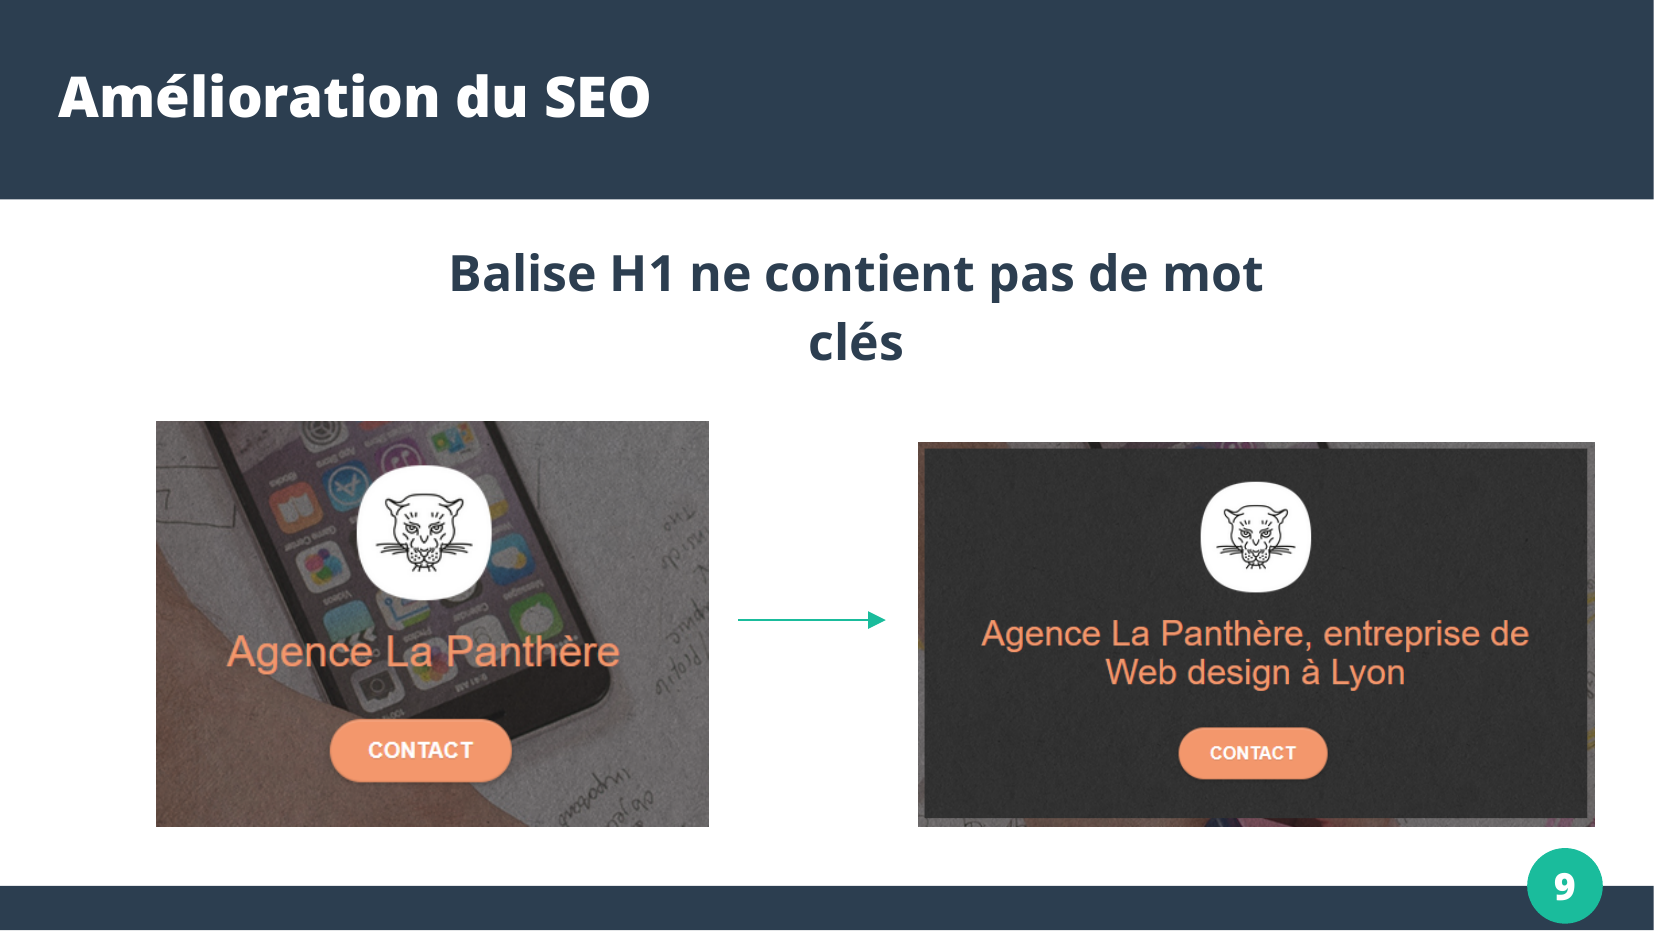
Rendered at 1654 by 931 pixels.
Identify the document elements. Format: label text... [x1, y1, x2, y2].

text_box Balise H1 ne contient pas de mot clés [413, 236, 1300, 378]
picture [918, 442, 1595, 827]
picture [156, 421, 709, 827]
title Amélioration du SEO [59, 37, 1595, 155]
